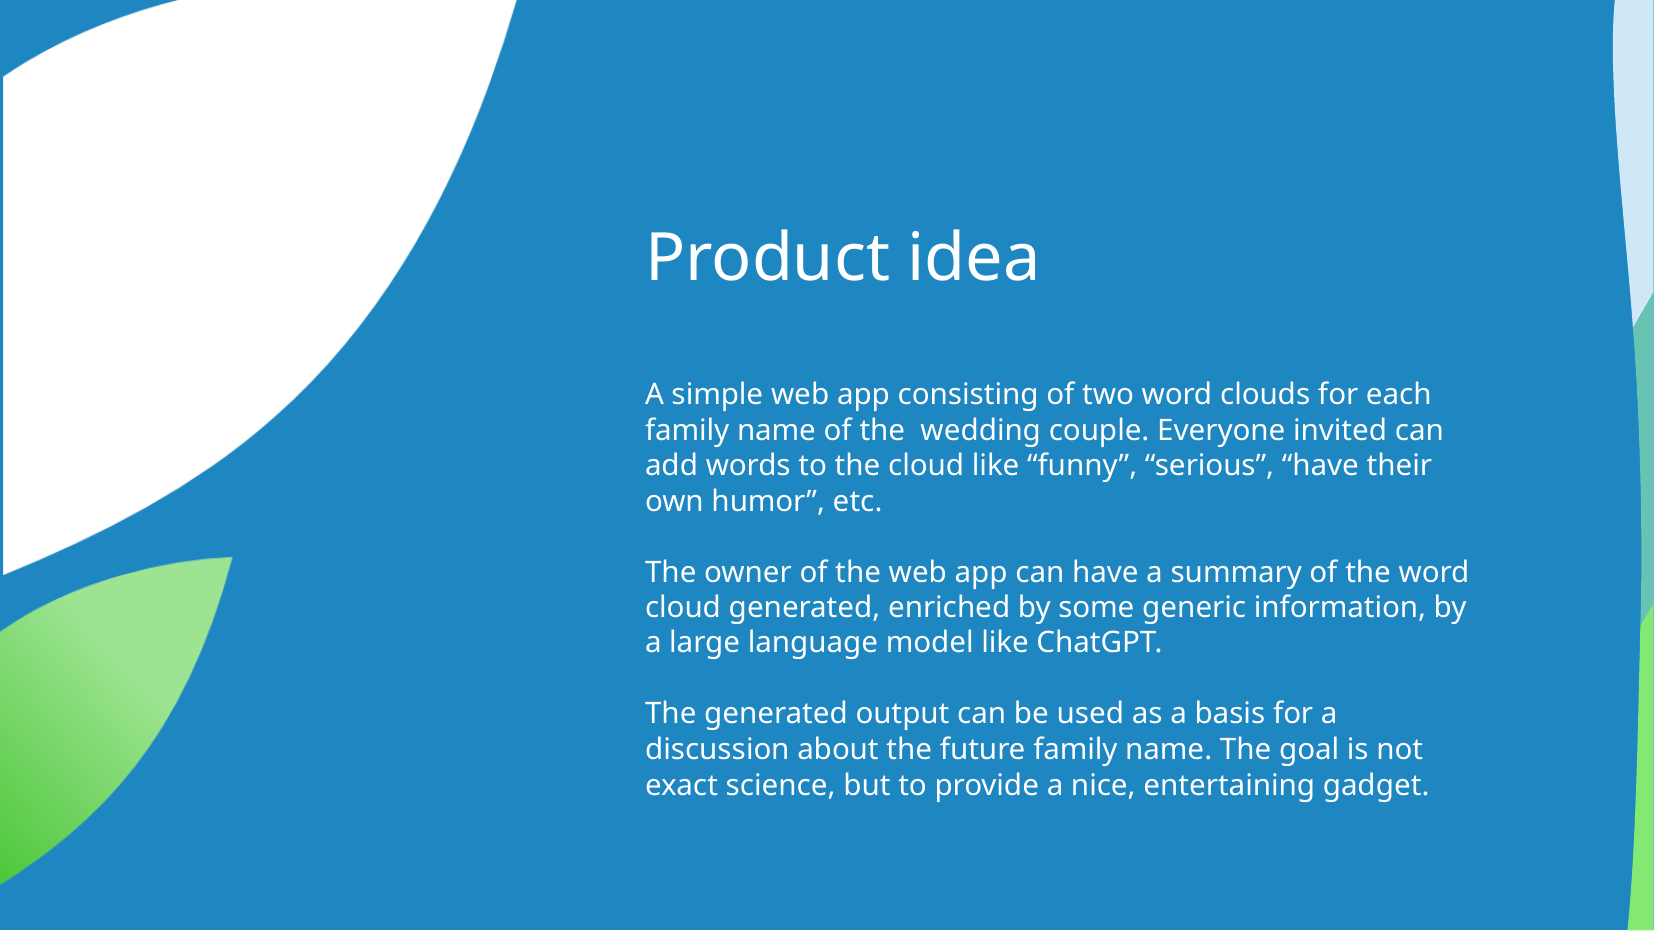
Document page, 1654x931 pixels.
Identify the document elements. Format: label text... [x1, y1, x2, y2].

picture [0, 0, 517, 885]
text_box A simple web app consisting of two word clouds for each family name of the wedding couple. Everyone invited can add words to the cloud like “funny”, “serious”, “have their own humor”, etc. The owner of the web app can have a summary of the word cloud generated, enriched by some generic information, by a large language model like ChatGPT. The generated output can be used as a basis for a discussion about the future family name. The goal is not exact science, but to provide a nice, entertaining gadget. [644, 374, 1485, 803]
text_box Product idea [644, 213, 1560, 294]
